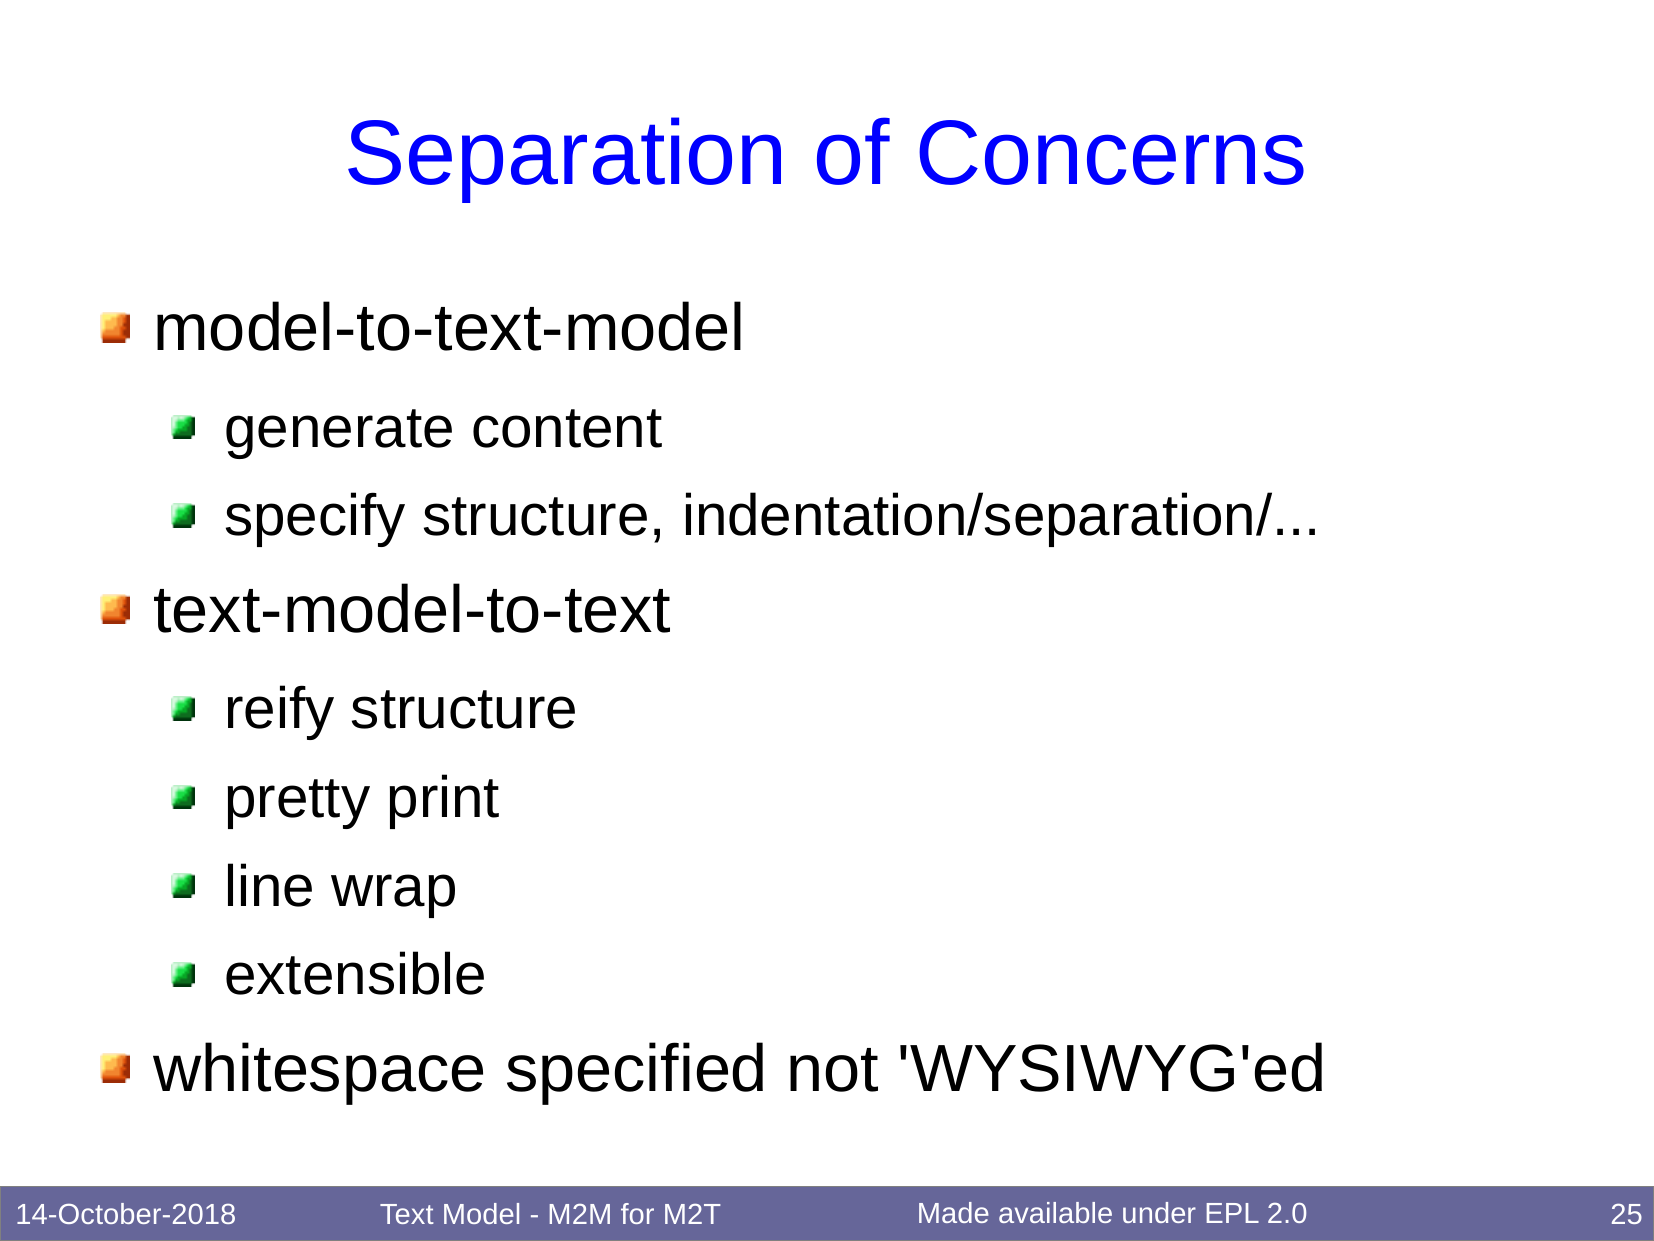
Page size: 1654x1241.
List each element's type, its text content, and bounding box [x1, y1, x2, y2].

list model-to-text-model generate content specify structure, indentation/separation/... text-model-to-text reify structure pretty print line wrap extensible whitespace specified not 'WYSIWYG'ed [82, 290, 1571, 1110]
title Separation of Concerns [82, 49, 1571, 257]
